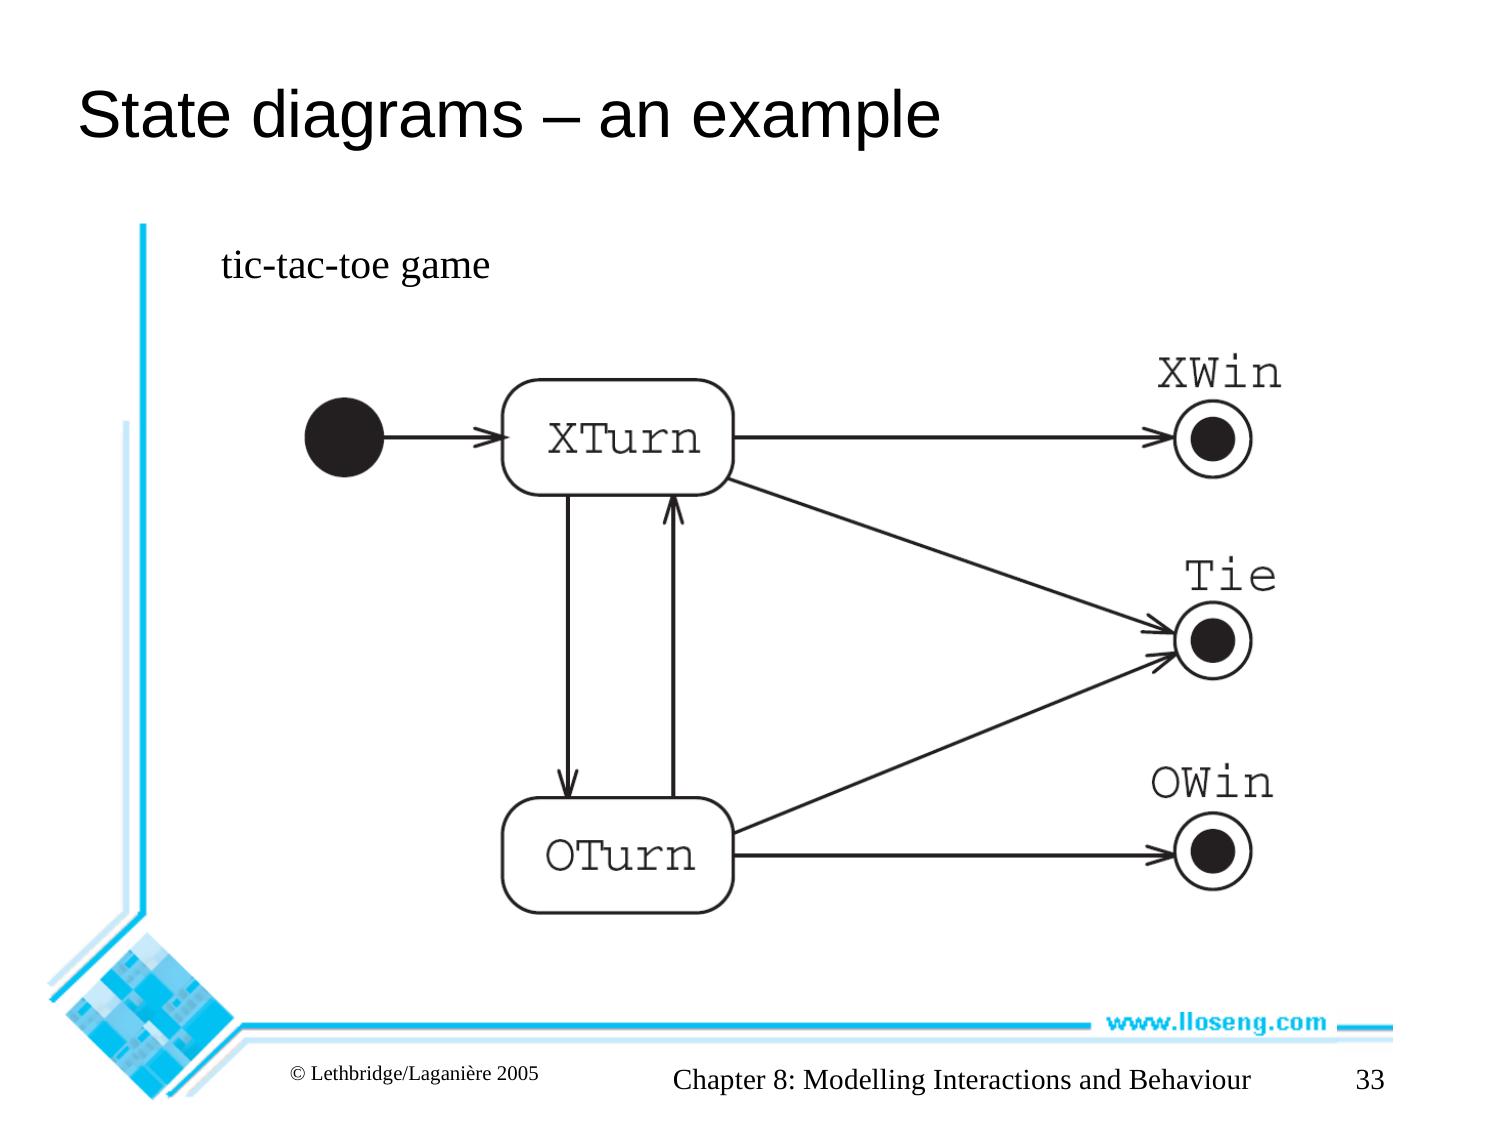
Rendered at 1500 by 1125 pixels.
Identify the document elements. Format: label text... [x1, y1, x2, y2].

picture [300, 337, 1288, 917]
picture [35, 212, 1393, 1102]
title State diagrams – an example [62, 37, 1413, 188]
text_box © Lethbridge/Laganière 2005 [275, 1049, 601, 1125]
text_box <number> [1325, 1049, 1401, 1125]
text_box Chapter 8: Modelling Interactions and Behaviour [624, 1049, 1300, 1125]
list tic-tac-toe game [174, 224, 1375, 1013]
